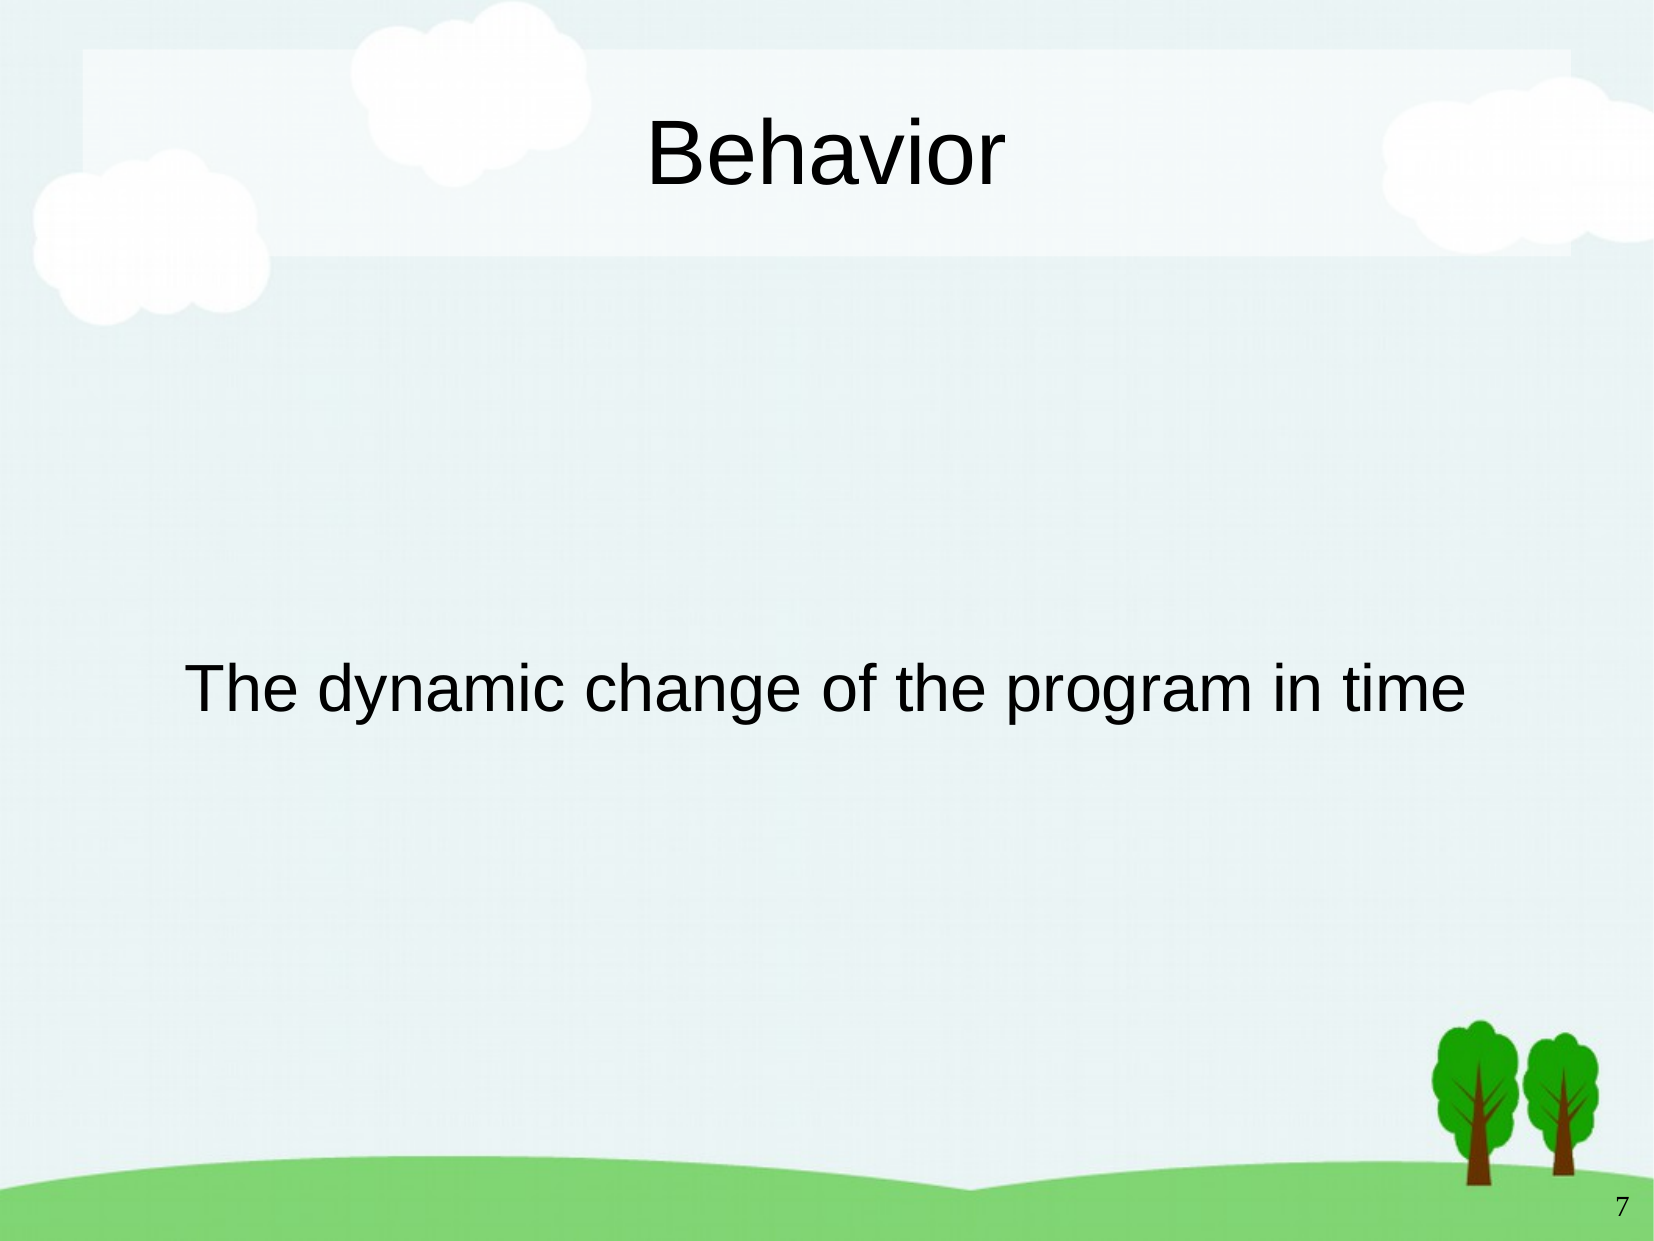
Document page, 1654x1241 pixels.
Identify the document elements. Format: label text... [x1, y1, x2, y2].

subtitle The dynamic change of the program in time [82, 290, 1571, 1087]
title Behavior [82, 49, 1571, 257]
picture [0, 0, 1654, 1241]
